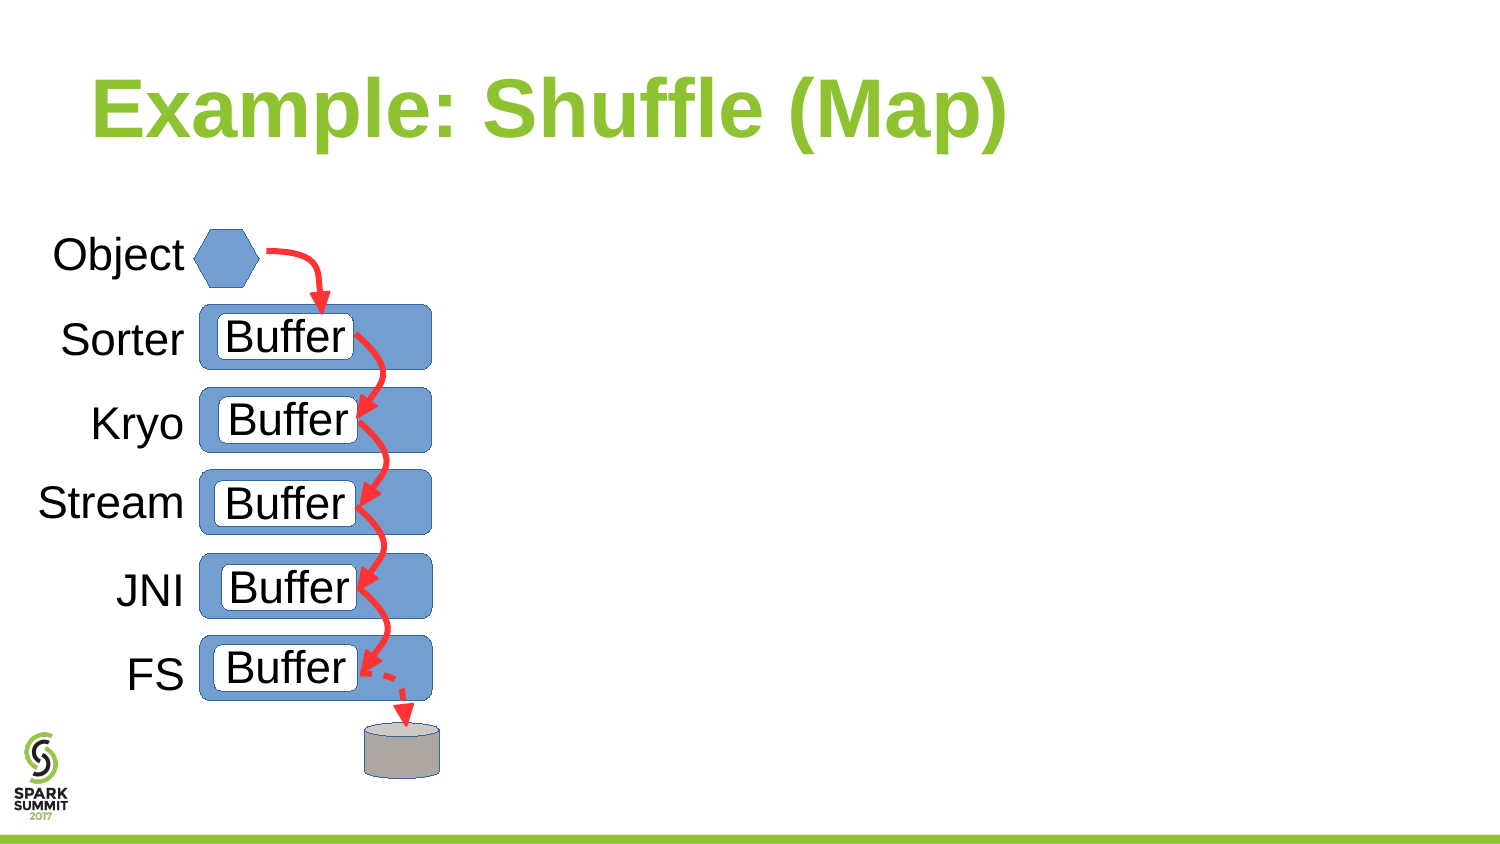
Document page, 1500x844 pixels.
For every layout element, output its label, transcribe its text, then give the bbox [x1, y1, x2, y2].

text_box Object [15, 221, 200, 288]
text_box Buffer [218, 396, 358, 444]
text_box Buffer [217, 313, 354, 360]
title Example: Shuffle (Map) [75, 33, 1425, 175]
text_box Buffer [213, 644, 358, 692]
text_box [200, 635, 433, 701]
text_box FS [45, 641, 200, 708]
text_box Kryo [0, 390, 200, 457]
text_box [200, 553, 381, 619]
text_box Buffer [214, 480, 356, 527]
text_box Stream [15, 469, 200, 536]
text_box [200, 469, 381, 535]
text_box [358, 387, 432, 453]
text_box [362, 469, 432, 535]
text_box [200, 229, 260, 288]
text_box JNI [75, 557, 200, 624]
text_box [365, 553, 433, 619]
text_box [324, 304, 432, 370]
text_box [200, 387, 381, 453]
text_box Buffer [221, 564, 357, 611]
text_box Sorter [19, 306, 200, 373]
picture [13, 731, 69, 833]
text_box [200, 304, 379, 370]
text_box [364, 730, 440, 779]
